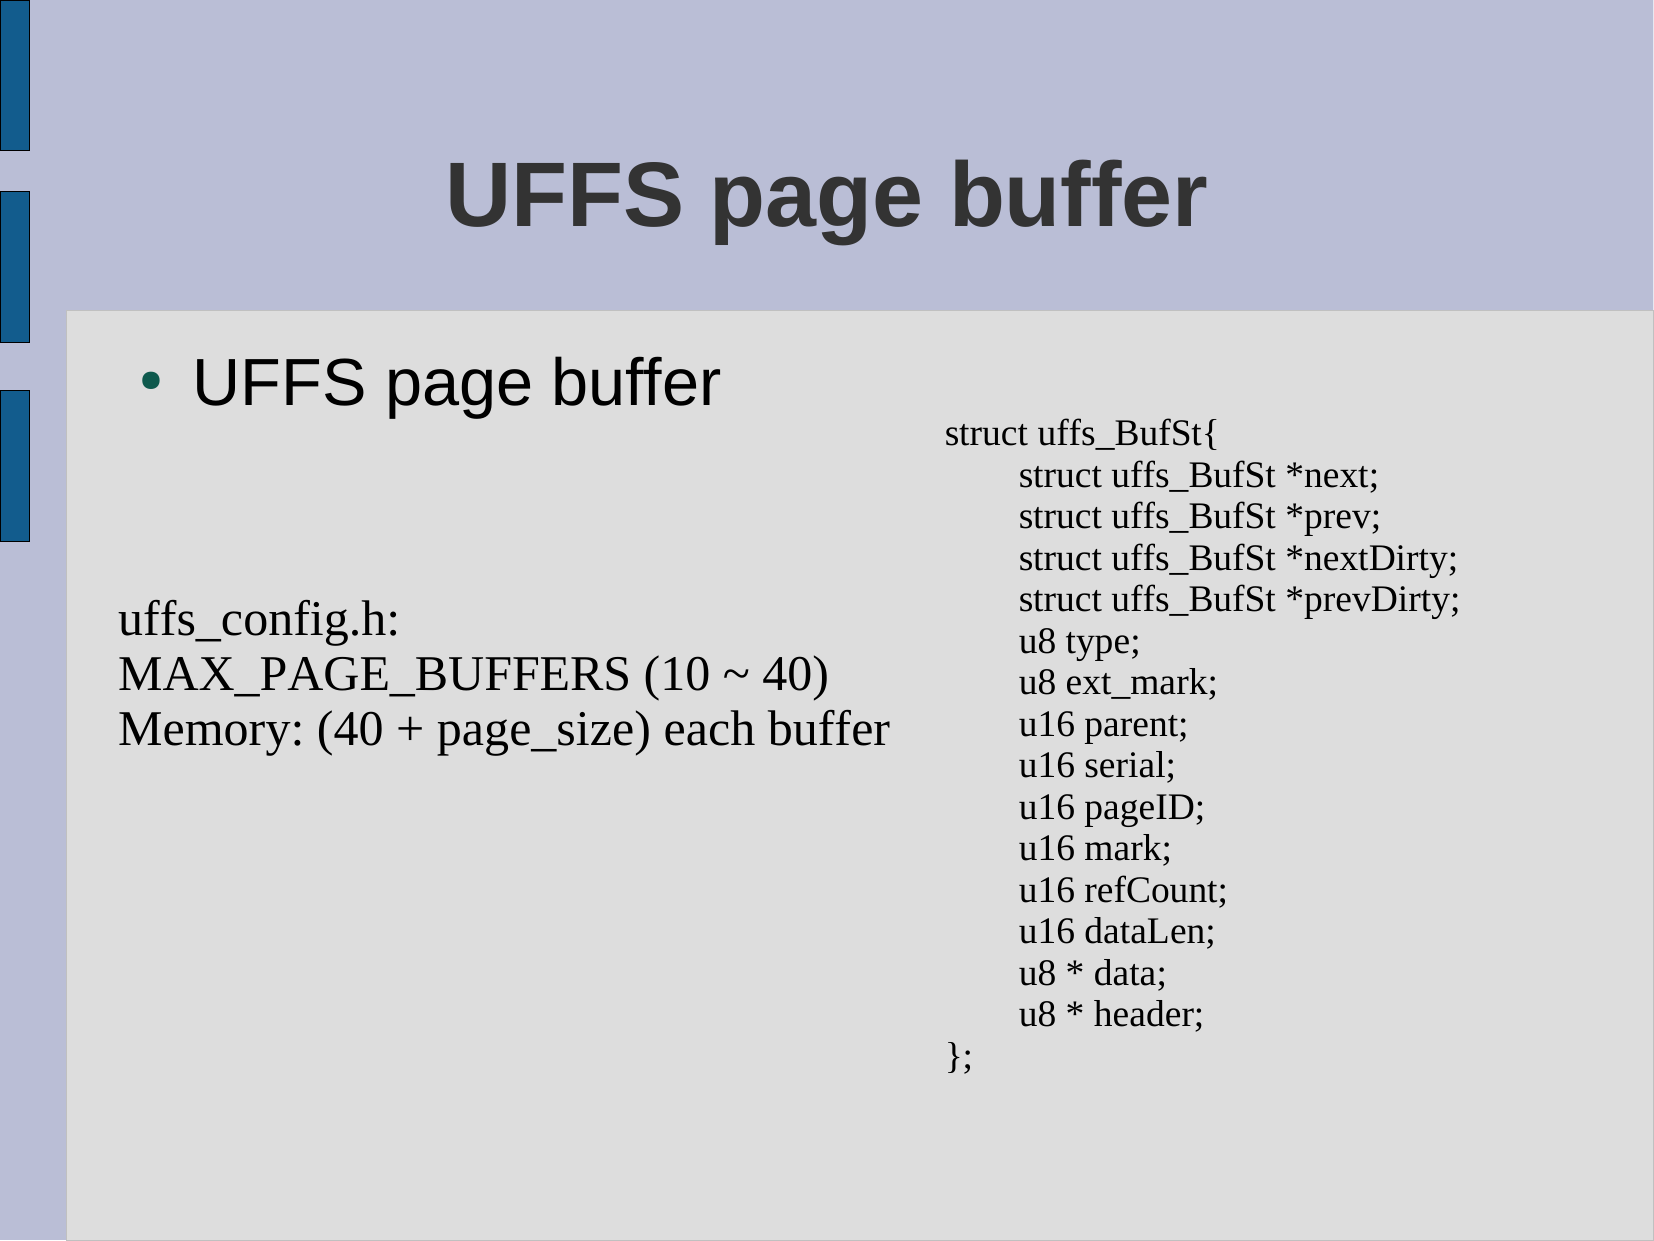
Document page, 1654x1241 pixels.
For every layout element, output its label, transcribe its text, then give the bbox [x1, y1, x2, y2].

text_box struct uffs_BufSt{ struct uffs_BufSt *next; struct uffs_BufSt *prev; struct uffs_BufSt *nextDirty; struct uffs_BufSt *prevDirty; u8 type; u8 ext_mark; u16 parent; u16 serial; u16 pageID; u16 mark; u16 refCount; u16 dataLen; u8 * data; u8 * header; }; [944, 412, 1536, 1093]
text_box uffs_config.h: MAX_PAGE_BUFFERS (10 ~ 40) Memory: (40 + page_size) each buffer [118, 590, 945, 827]
title UFFS page buffer [121, 91, 1534, 299]
list UFFS page buffer [121, 344, 1534, 443]
